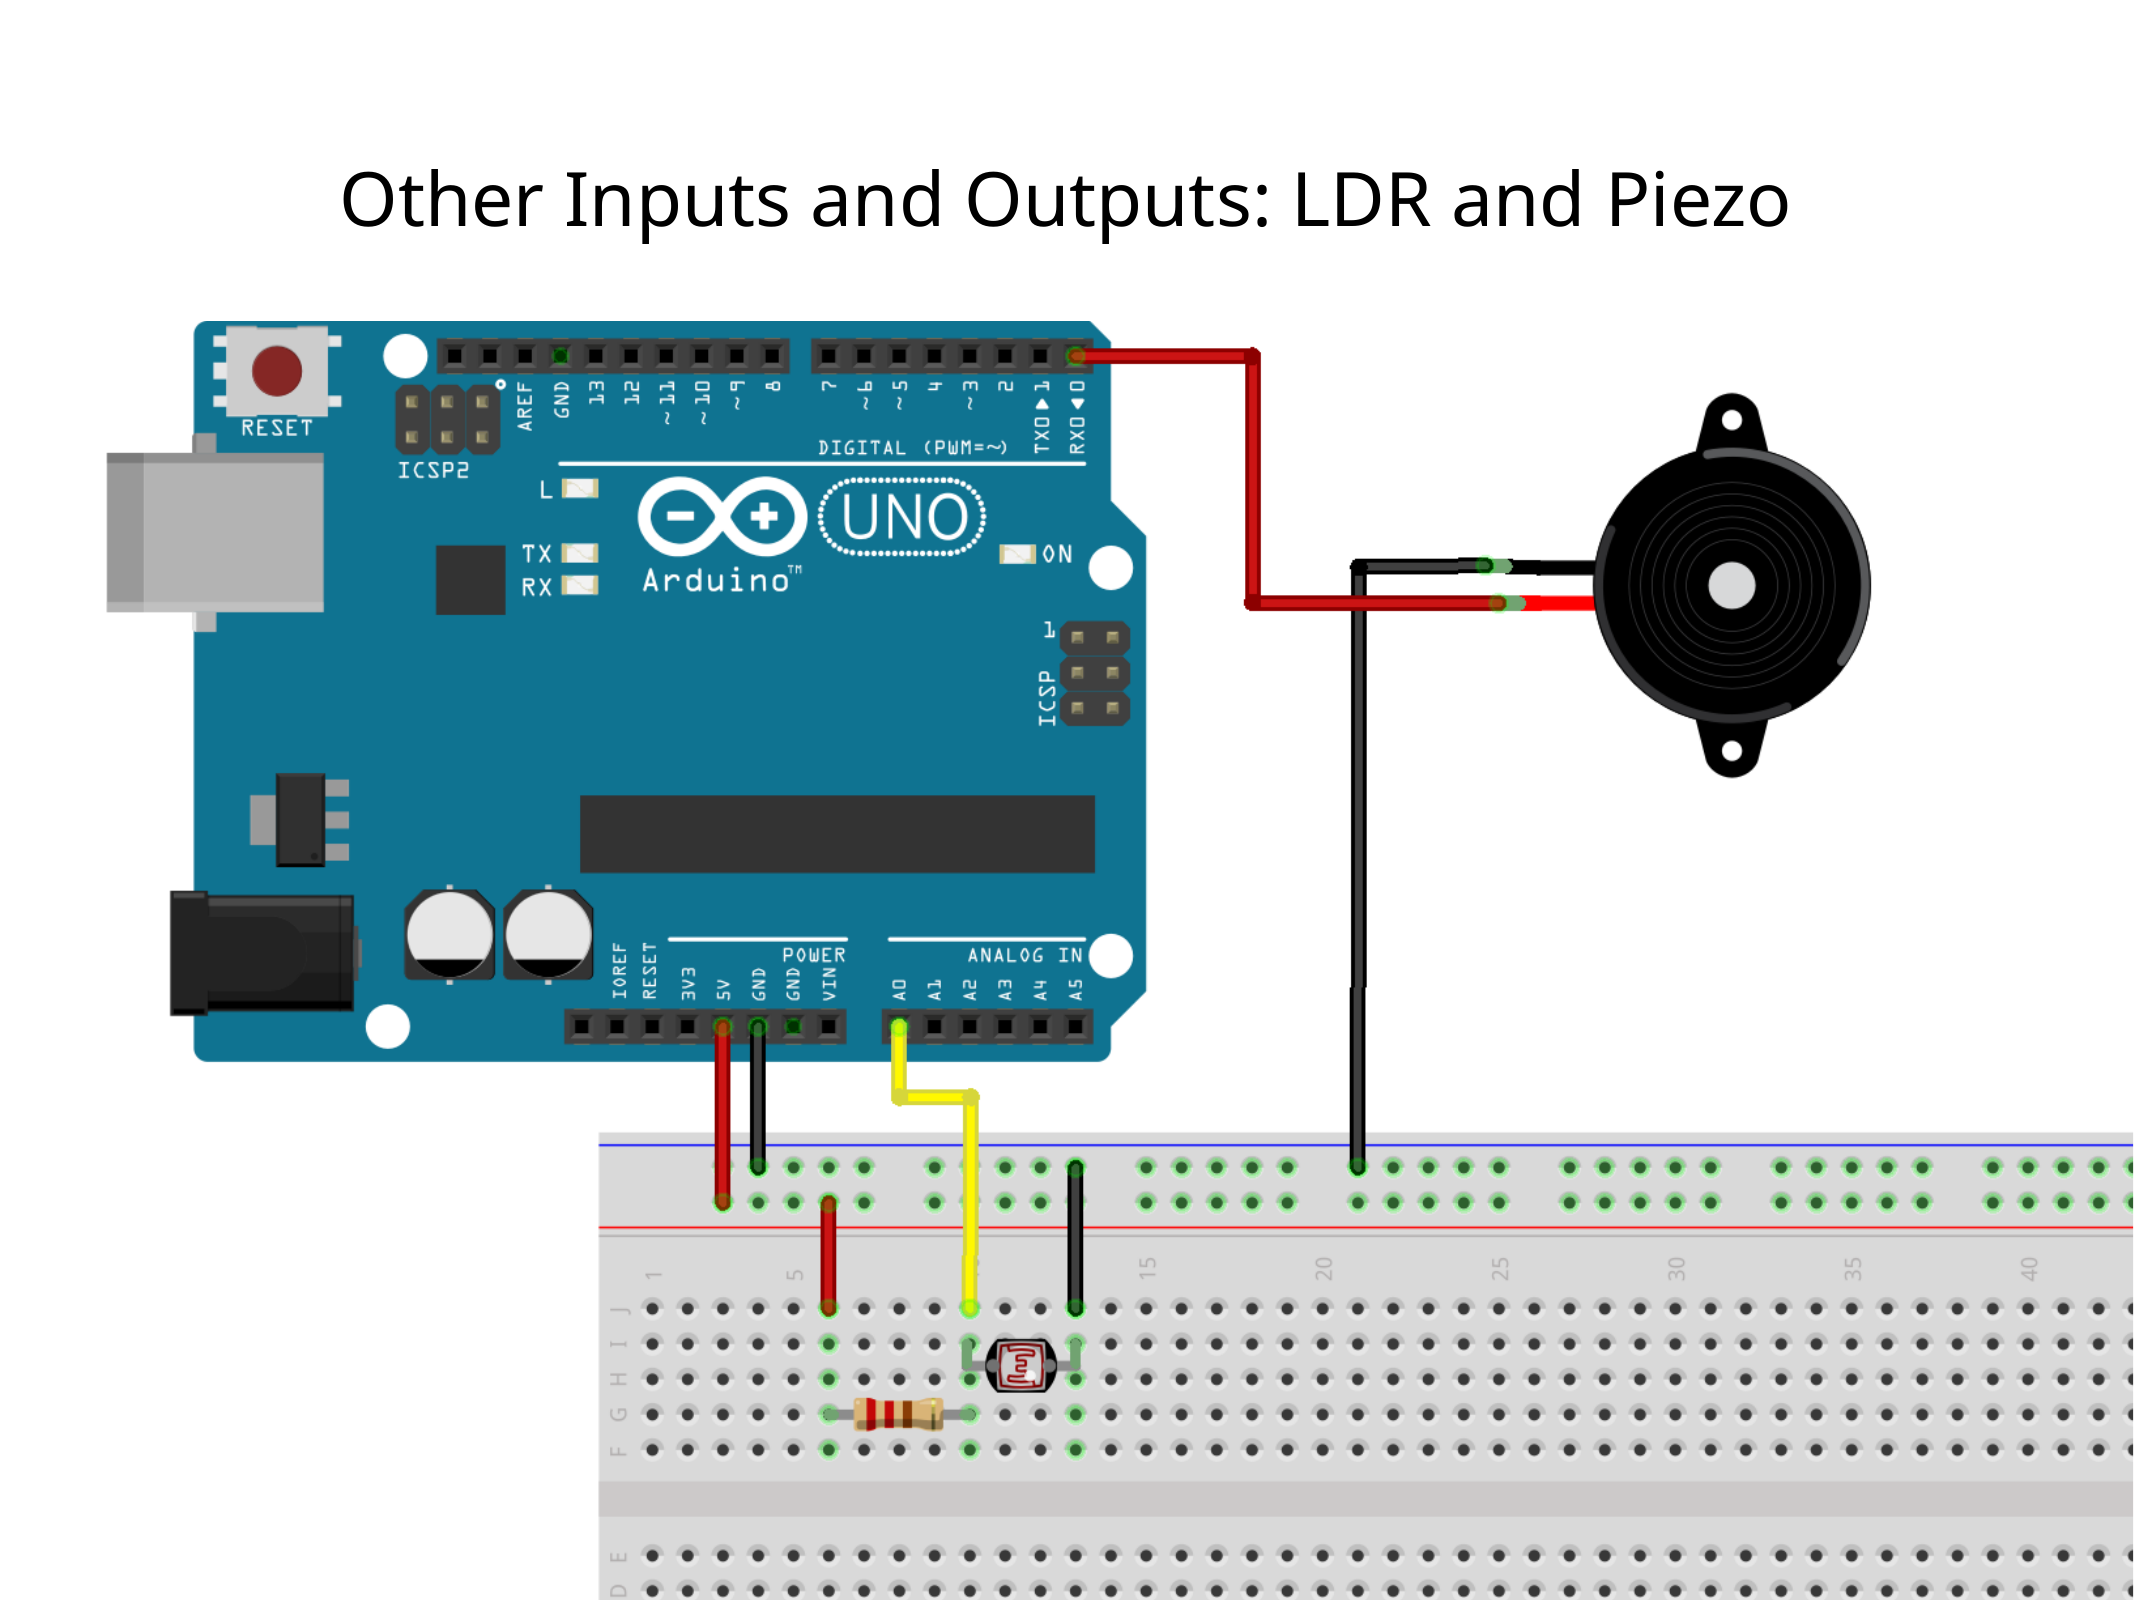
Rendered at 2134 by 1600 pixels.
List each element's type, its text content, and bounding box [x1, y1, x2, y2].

title Other Inputs and Outputs: LDR and Piezo [106, 63, 2027, 321]
picture [106, 321, 2134, 1600]
